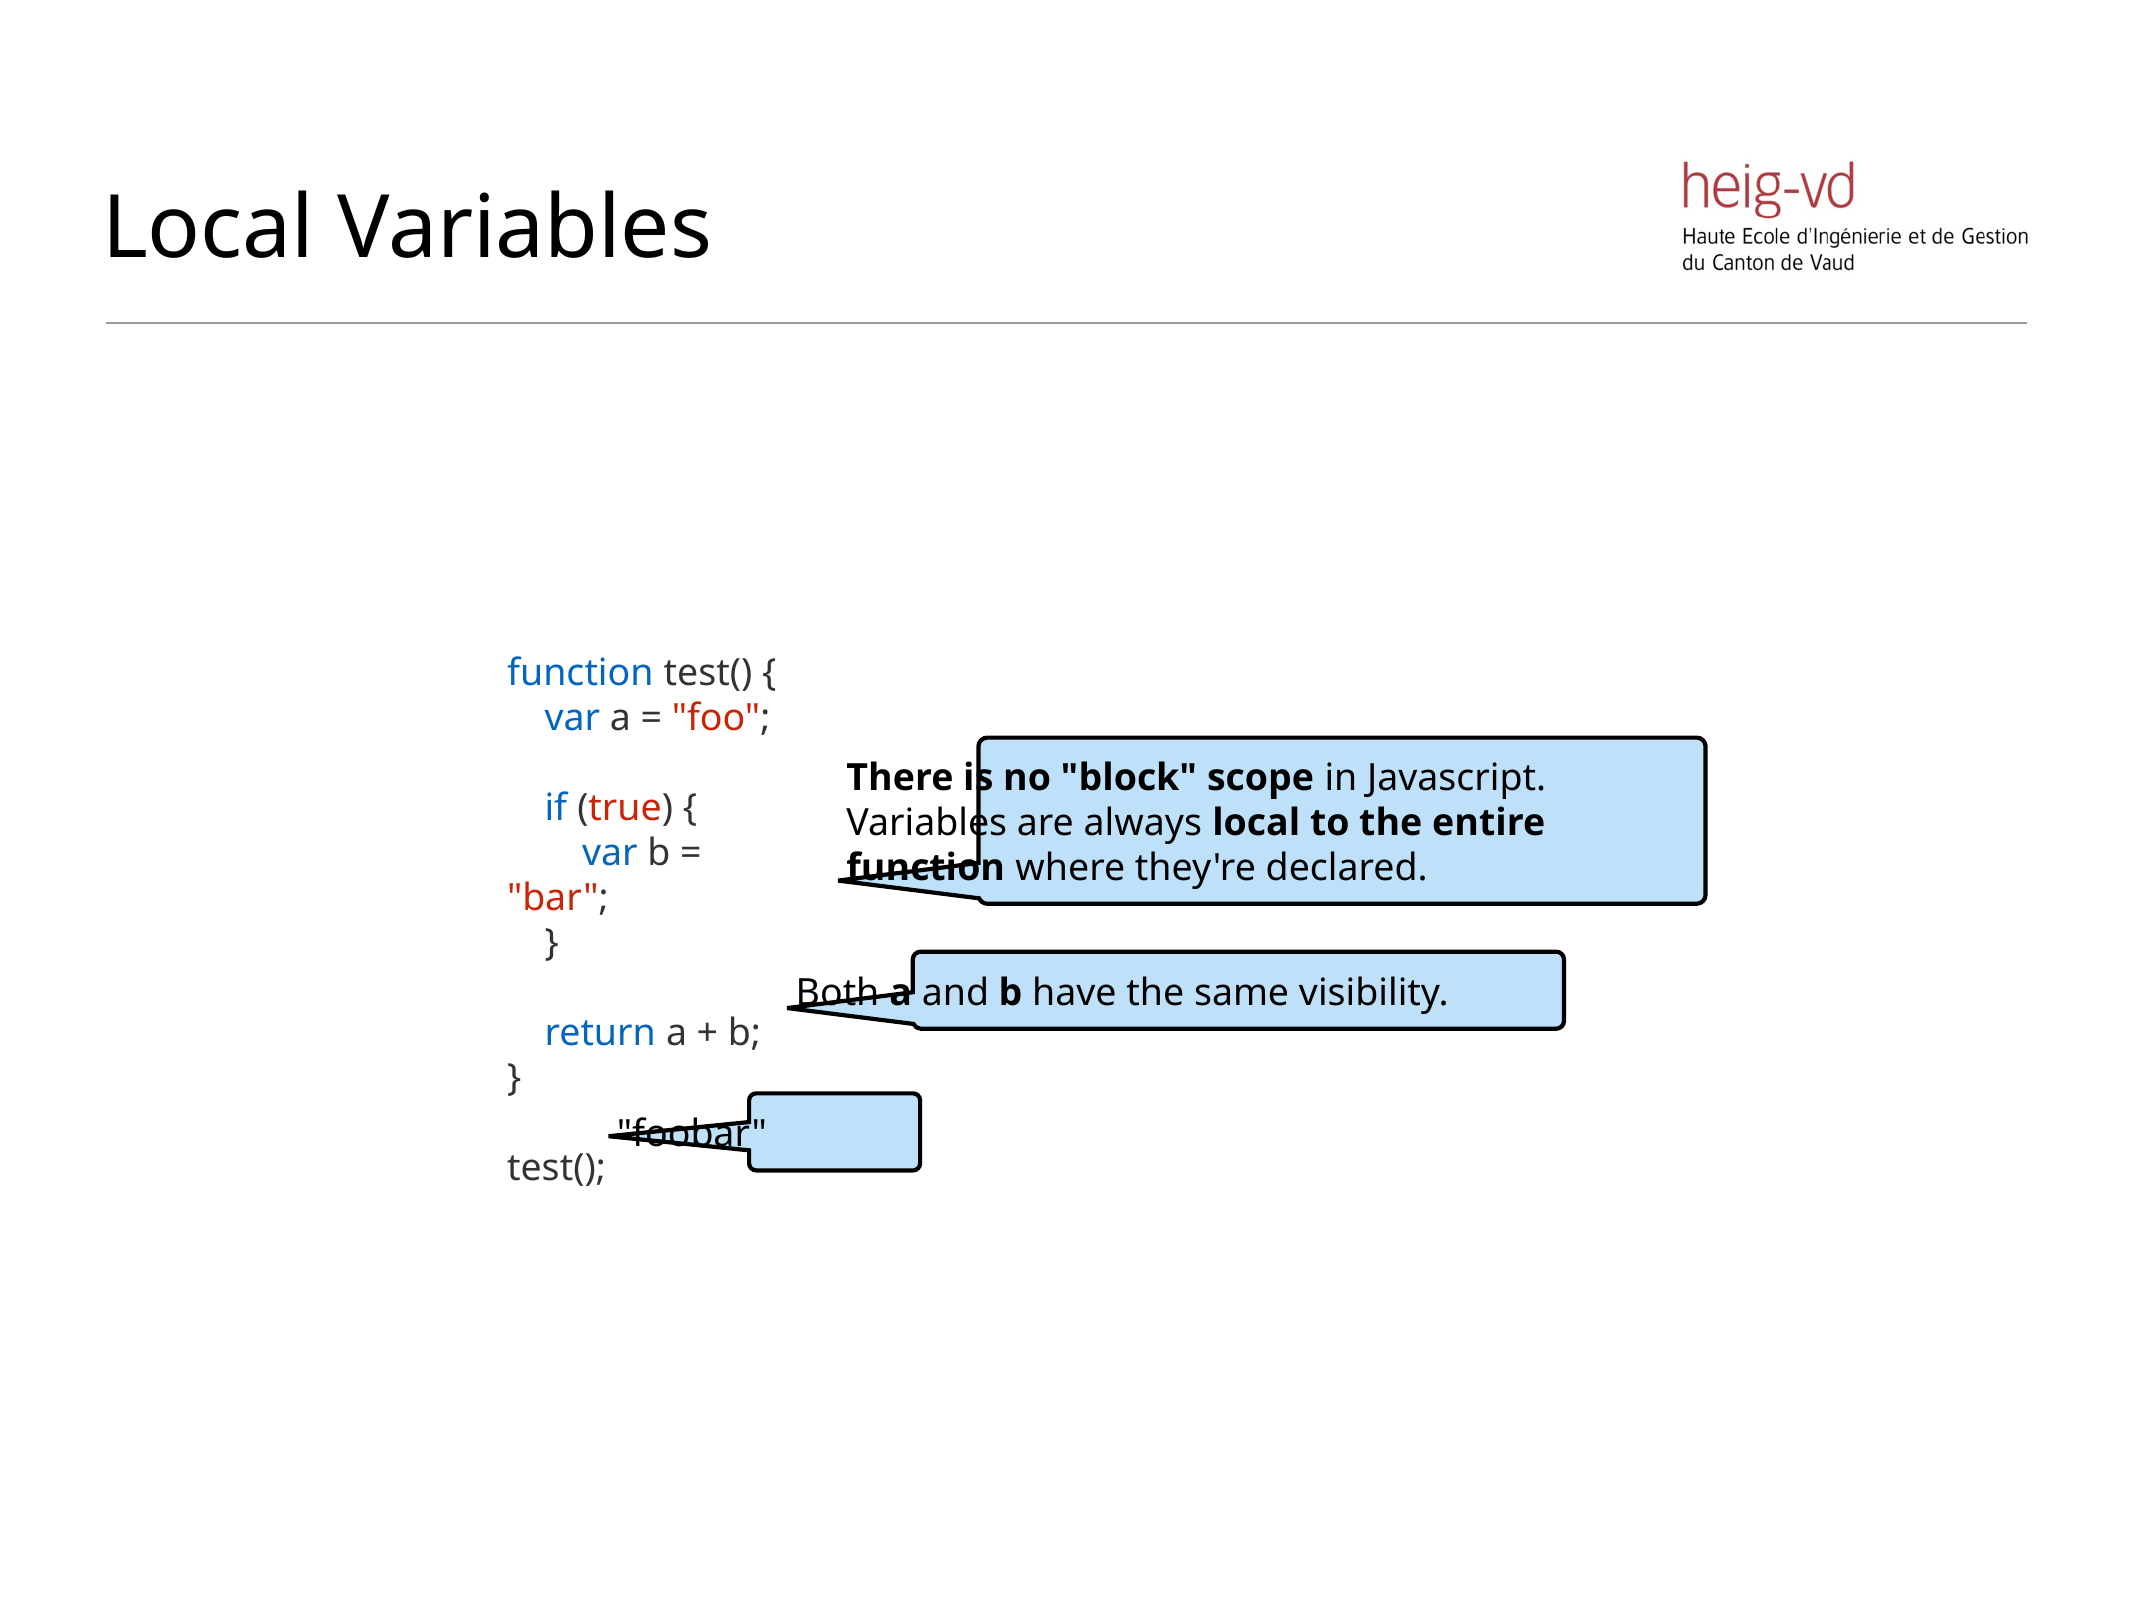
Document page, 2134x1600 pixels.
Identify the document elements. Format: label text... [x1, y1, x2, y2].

text_box There is no "block" scope in Javascript. Variables are always local to the entire function where they're declared. [838, 737, 1706, 904]
title Local Variables [93, 54, 2040, 284]
text_box "foobar" [705, 1093, 921, 1171]
text_box Both a and b have the same visibility. [787, 951, 1565, 1029]
text_box "foobar" [672, 1129, 684, 1144]
text_box function test() { var a = "foo"; if (true) { var b = "bar"; } return a + b; } test(); [498, 662, 785, 1174]
text_box "foobar" [608, 1133, 636, 1139]
text_box "foobar" [696, 1128, 708, 1144]
